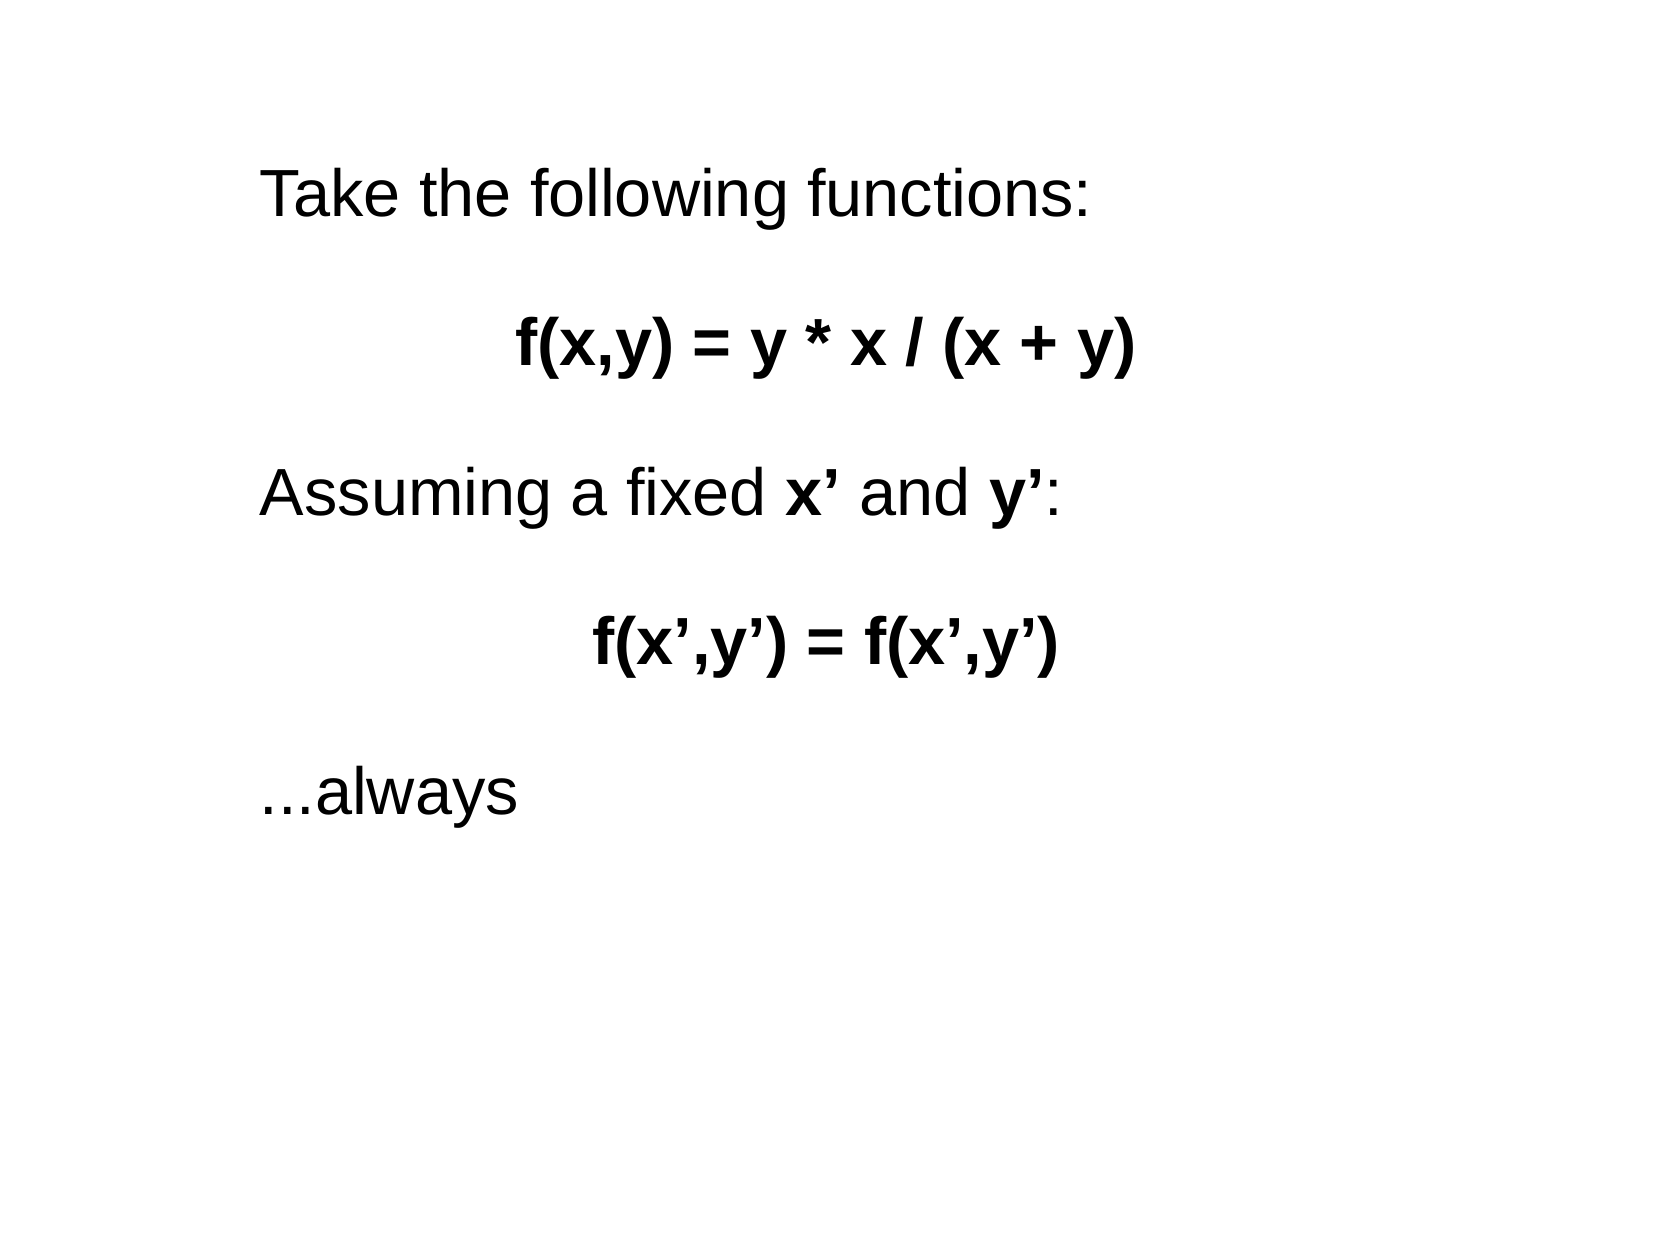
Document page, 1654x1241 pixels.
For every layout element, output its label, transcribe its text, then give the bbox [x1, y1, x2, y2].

subtitle Take the following functions: f(x,y) = y * x / (x + y) Assuming a fixed x’ and y’: f(x’,y’) = f(x’,y’) ...always [82, 49, 1571, 1010]
